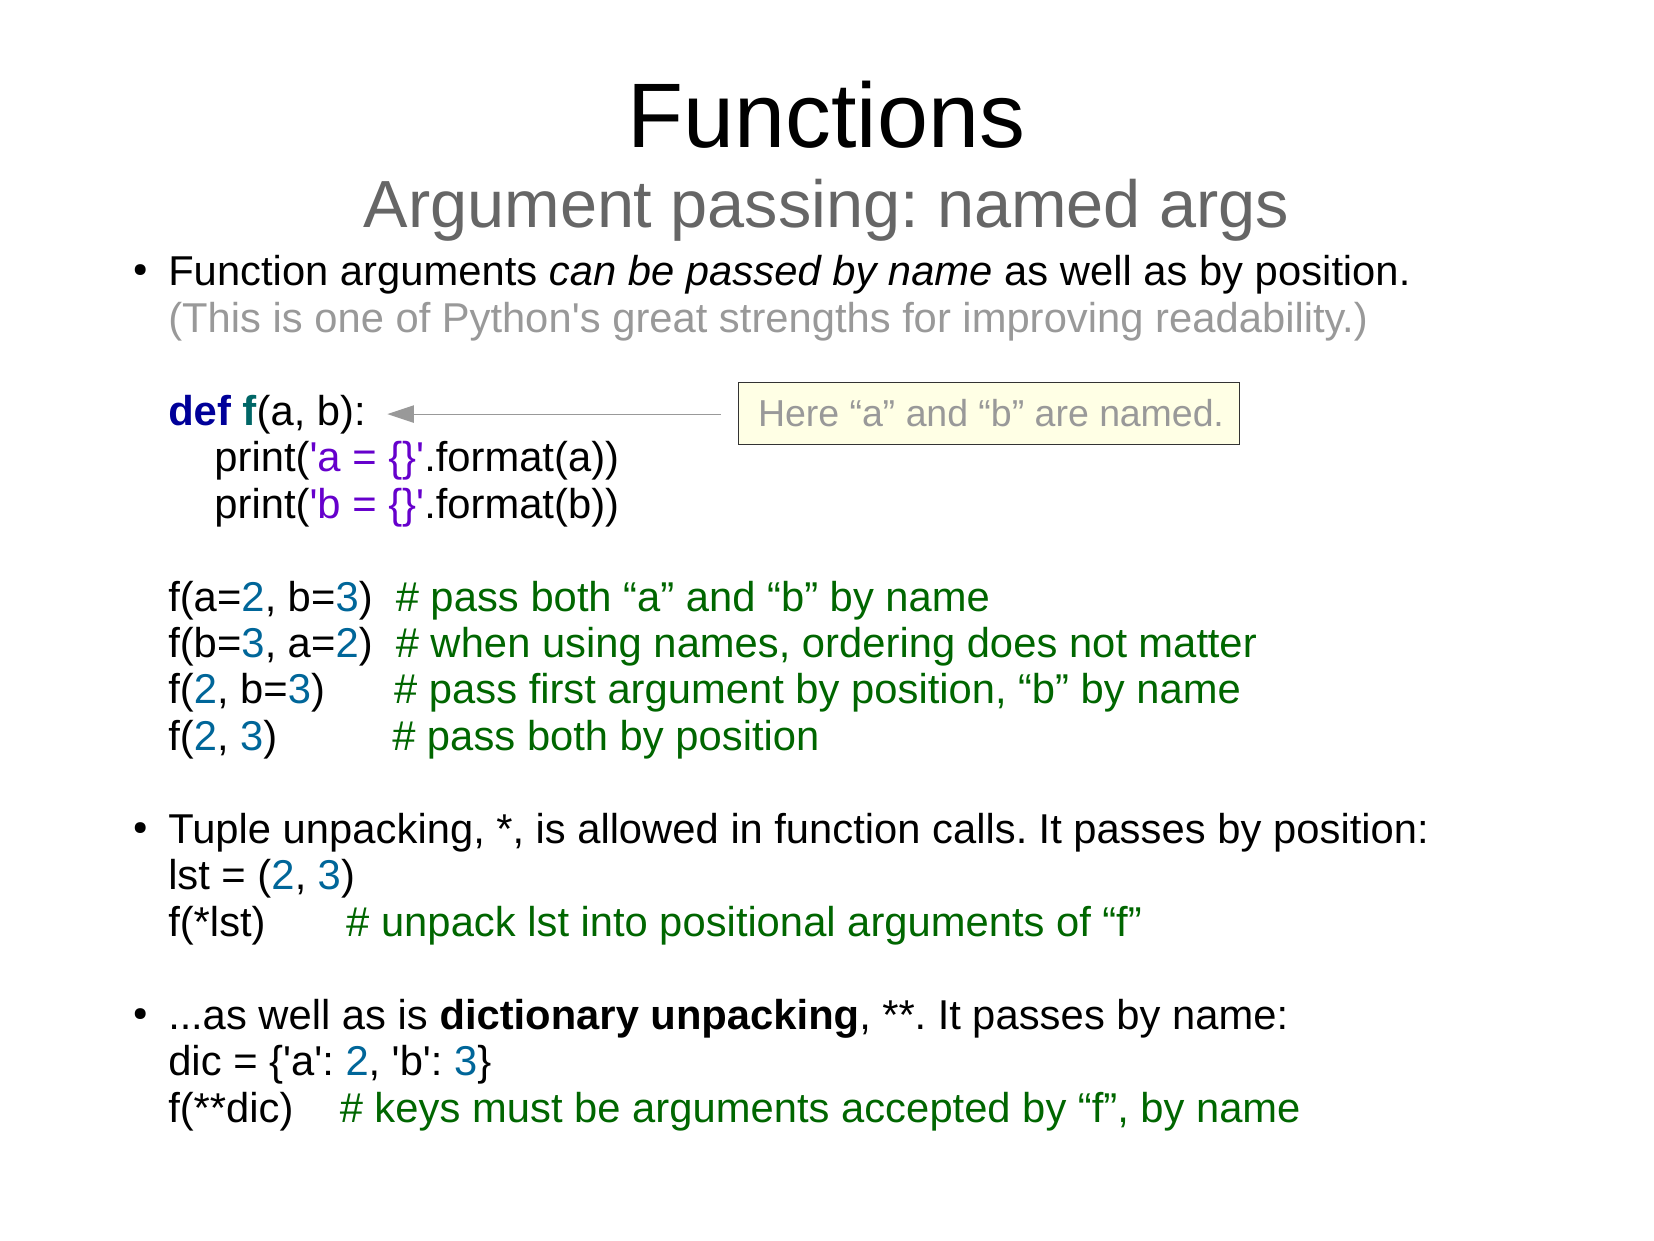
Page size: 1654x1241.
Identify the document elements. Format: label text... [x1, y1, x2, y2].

title Functions Argument passing: named args [82, 49, 1571, 257]
text_box [738, 382, 1240, 445]
text_box Here “a” and “b” are named. [743, 384, 1240, 442]
text_box Function arguments can be passed by name as well as by position. (This is one of Python's great strengths for improving readability.) def f(a, b): print('a = {}'.format(a)) print('b = {}'.format(b)) f(a=2, b=3) # pass both “a” and “b” by name f(b=3, a=2) # when using names, ordering does not matter f(2, b=3) # pass first argument by position, “b” by name f(2, 3) # pass both by position Tuple unpacking, *, is allowed in function calls. It passes by position: lst = (2, 3) f(*lst) # unpack lst into positional arguments of “f” ...as well as is dictionary unpacking, **. It passes by name: dic = {'a': 2, 'b': 3} f(**dic) # keys must be arguments accepted by “f”, by name [82, 240, 1561, 1196]
